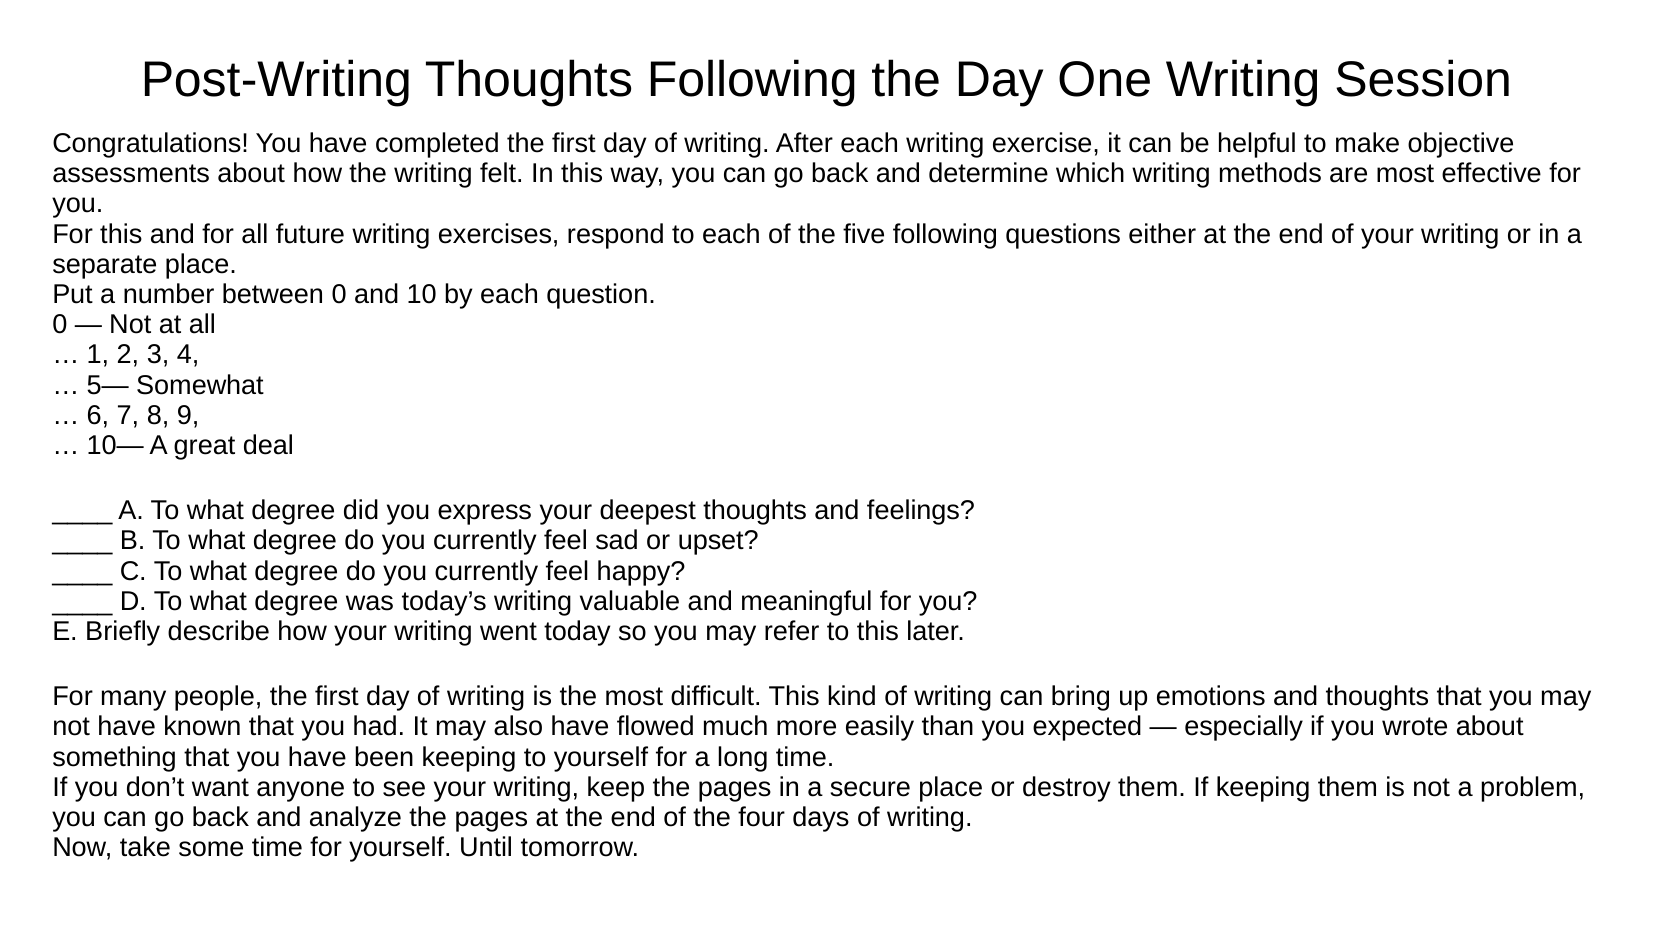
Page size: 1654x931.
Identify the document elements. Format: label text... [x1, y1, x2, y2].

title Post-Writing Thoughts Following the Day One Writing Session [82, 1, 1571, 120]
text_box Congratulations! You have completed the first day of writing. After each writing exercise, it can be helpful to make objective assessments about how the writing felt. In this way, you can go back and determine which writing methods are most effective for you. For this and for all future writing exercises, respond to each of the five following questions either at the end of your writing or in a separate place. Put a number between 0 and 10 by each question. 0 — Not at all … 1, 2, 3, 4, … 5— Somewhat … 6, 7, 8, 9, … 10— A great deal ____ A. To what degree did you express your deepest thoughts and feelings? ____ B. To what degree do you currently feel sad or upset? ____ C. To what degree do you currently feel happy? ____ D. To what degree was today’s writing valuable and meaningful for you? E. Briefly describe how your writing went today so you may refer to this later. For many people, the first day of writing is the most difficult. This kind of writing can bring up emotions and thoughts that you may not have known that you had. It may also have flowed much more easily than you expected — especially if you wrote about something that you have been keeping to yourself for a long time. If you don’t want anyone to see your writing, keep the pages in a secure place or destroy them. If keeping them is not a problem, you can go back and analyze the pages at the end of the four days of writing. Now, take some time for yourself. Until tomorrow. [37, 120, 1613, 870]
